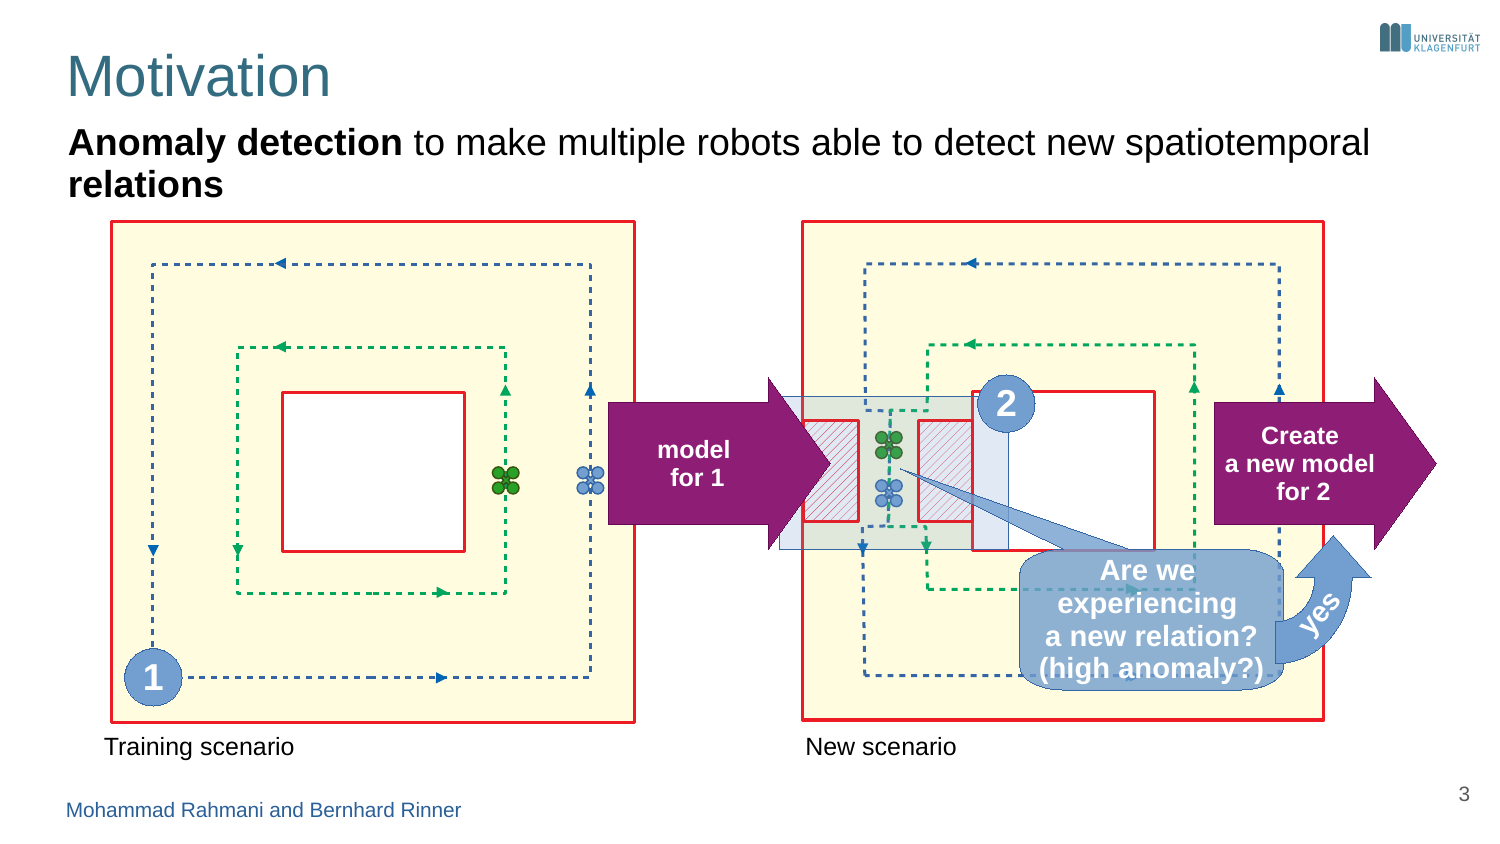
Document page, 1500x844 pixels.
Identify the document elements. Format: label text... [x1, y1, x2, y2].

text_box Create a new model for 2 [1214, 377, 1437, 550]
text_box 1 [124, 648, 183, 707]
text_box New scenario [790, 724, 1142, 798]
text_box [779, 221, 1344, 721]
picture [1449, 23, 1480, 52]
text_box Are we experiencing a new relation? (high anomaly?) [900, 468, 1284, 691]
text_box model for 1 [608, 377, 831, 550]
text_box yes [1275, 542, 1404, 675]
text_box Anomaly detection to make multiple robots able to detect new spatiotemporal relations [53, 114, 1456, 213]
text_box [111, 221, 635, 723]
title Motivation [51, 23, 1449, 118]
text_box 2 [977, 374, 1036, 433]
slide_number <number> [1395, 760, 1485, 826]
text_box Training scenario [89, 724, 564, 798]
